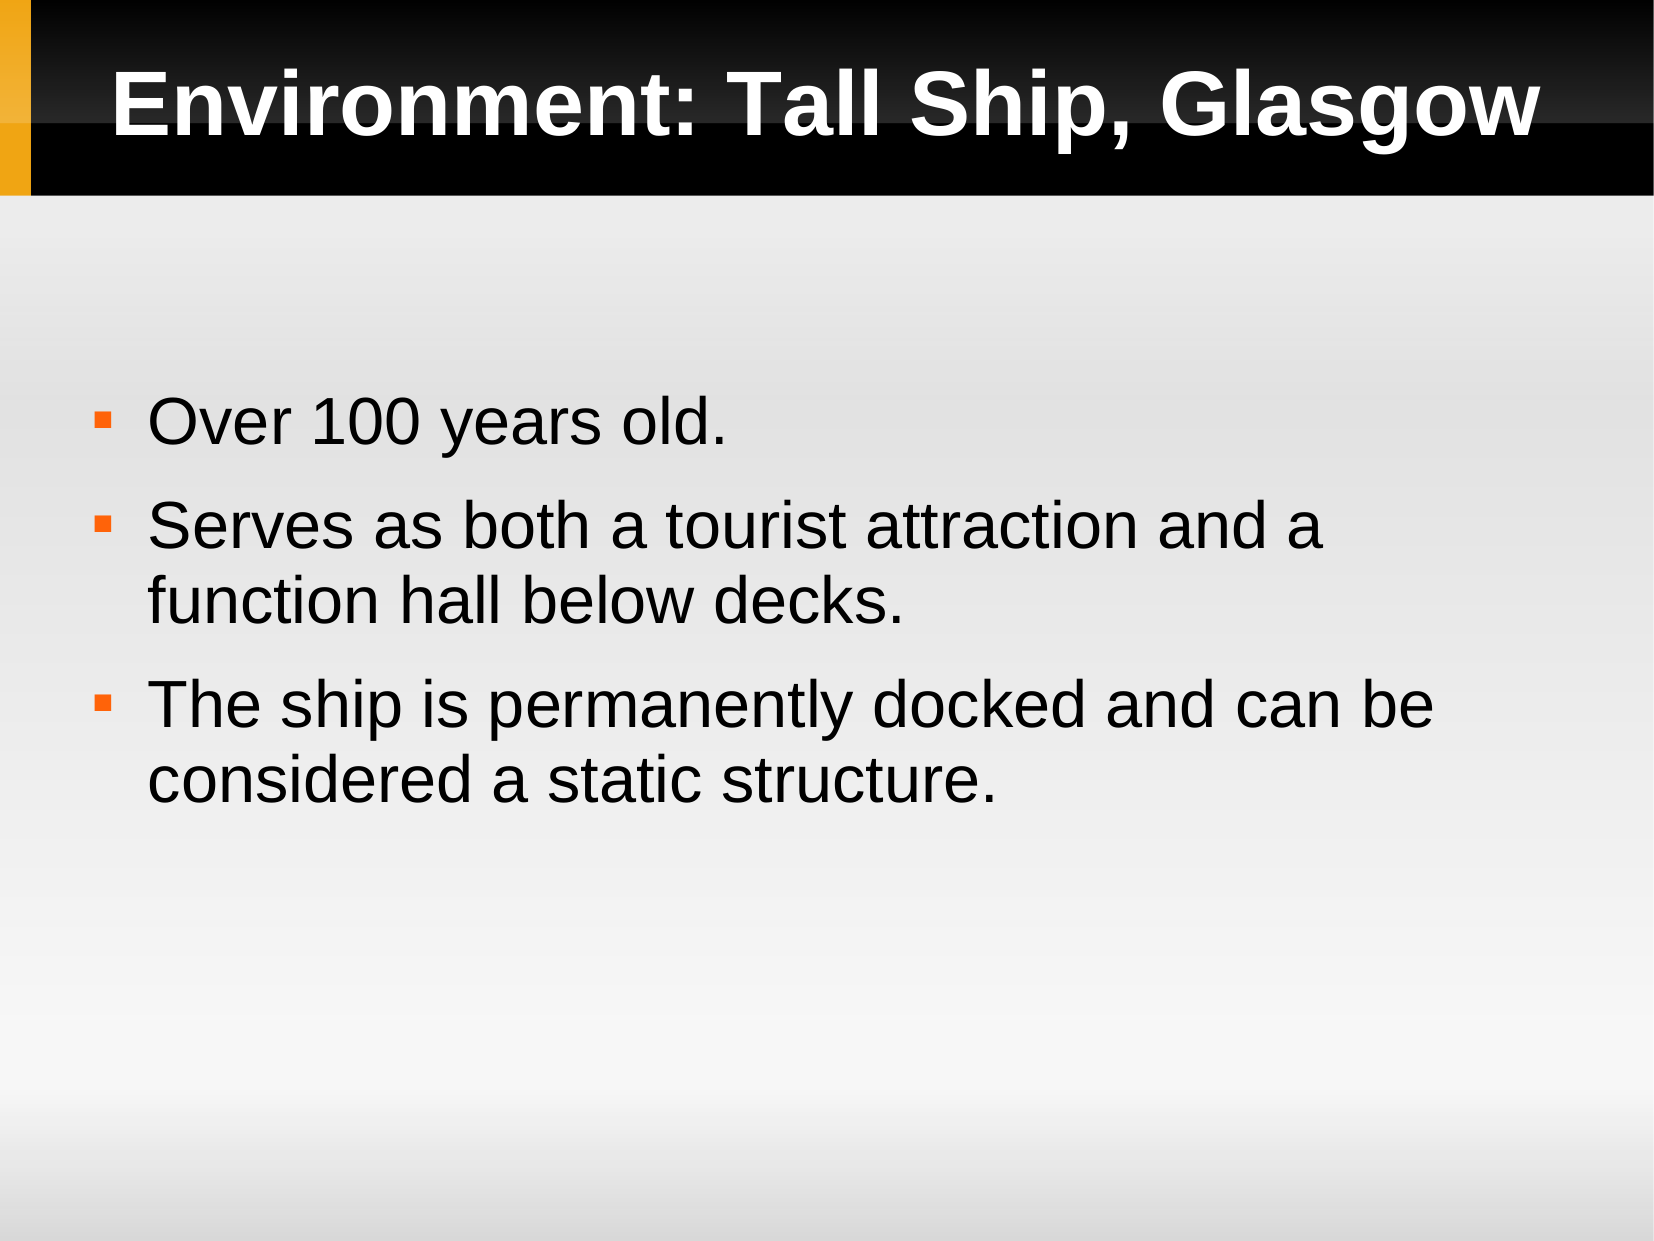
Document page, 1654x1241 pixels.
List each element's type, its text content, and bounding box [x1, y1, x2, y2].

title Environment: Tall Ship, Glasgow [29, 0, 1625, 208]
list Over 100 years old. Serves as both a tourist attraction and a function hall below decks. The ship is permanently docked and can be considered a static structure. [76, 383, 1565, 1080]
picture [0, 0, 1654, 1241]
